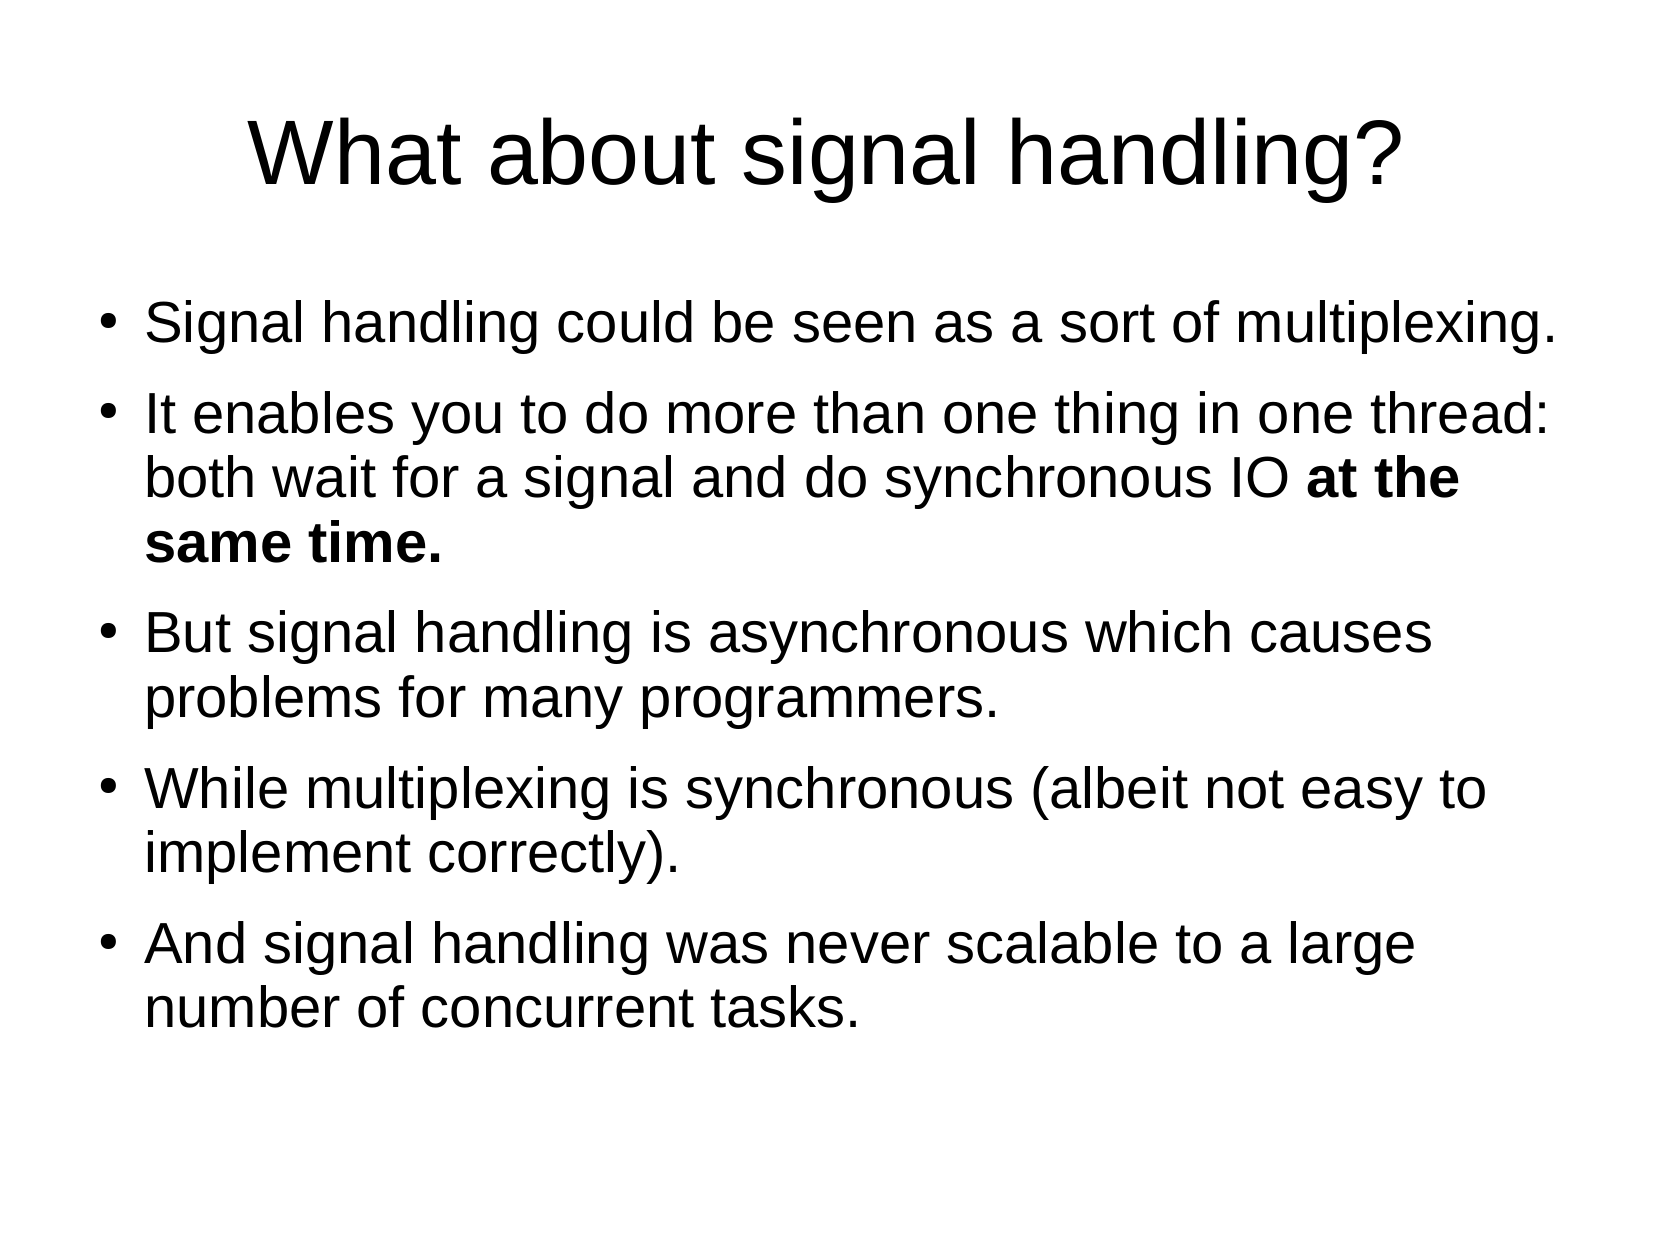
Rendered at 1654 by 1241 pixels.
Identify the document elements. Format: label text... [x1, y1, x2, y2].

title What about signal handling? [82, 49, 1571, 257]
list Signal handling could be seen as a sort of multiplexing. It enables you to do more than one thing in one thread: both wait for a signal and do synchronous IO at the same time. But signal handling is asynchronous which causes problems for many programmers. While multiplexing is synchronous (albeit not easy to implement correctly). And signal handling was never scalable to a large number of concurrent tasks. [82, 290, 1571, 1109]
